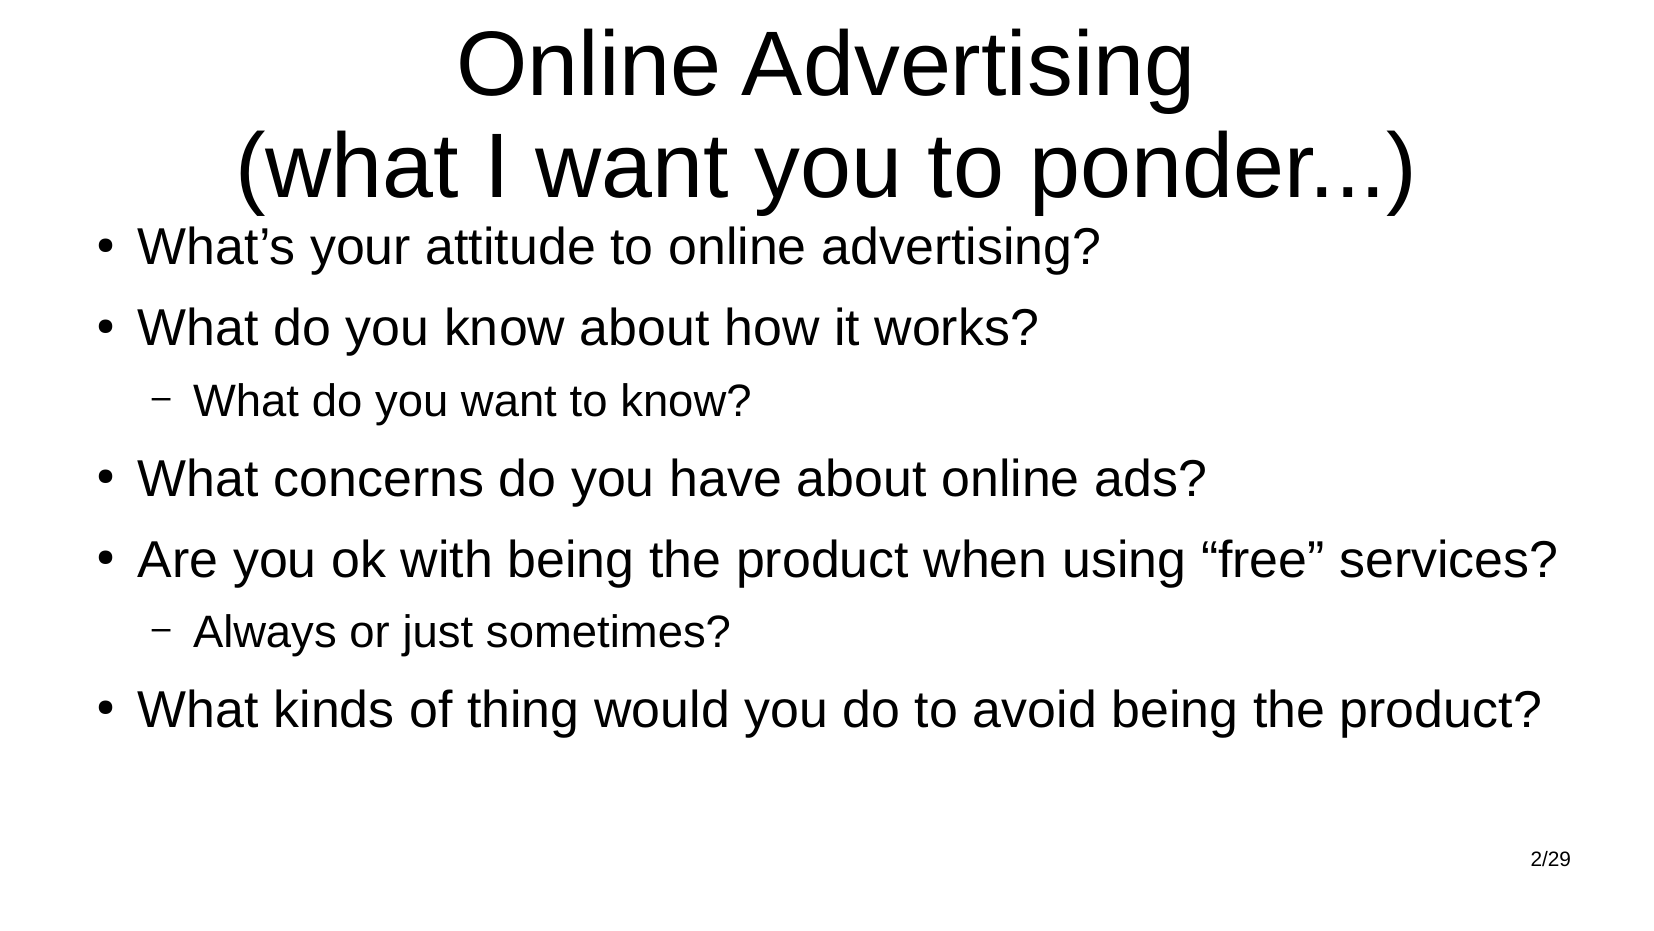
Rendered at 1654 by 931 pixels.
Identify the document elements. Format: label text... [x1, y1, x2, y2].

list What’s your attitude to online advertising? What do you know about how it works? What do you want to know? What concerns do you have about online ads? Are you ok with being the product when using “free” services? Always or just sometimes? What kinds of thing would you do to avoid being the product? [82, 217, 1571, 758]
title Online Advertising (what I want you to ponder...) [82, 12, 1571, 217]
